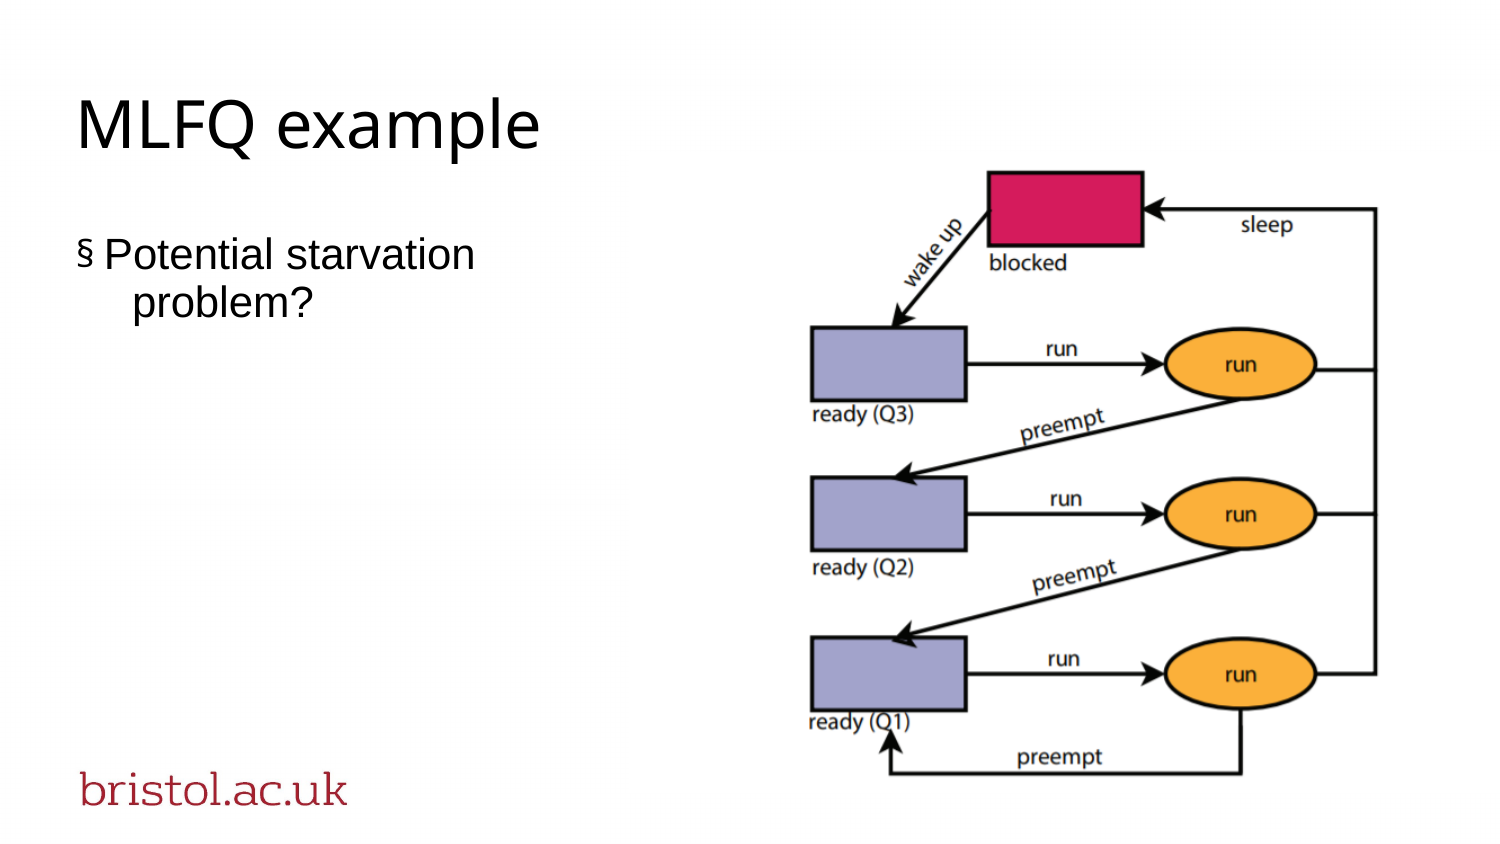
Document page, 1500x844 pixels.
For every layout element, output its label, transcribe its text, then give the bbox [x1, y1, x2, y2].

title MLFQ example [60, 44, 1440, 209]
picture [629, 152, 1500, 793]
list Potential starvation problem? [60, 224, 629, 699]
